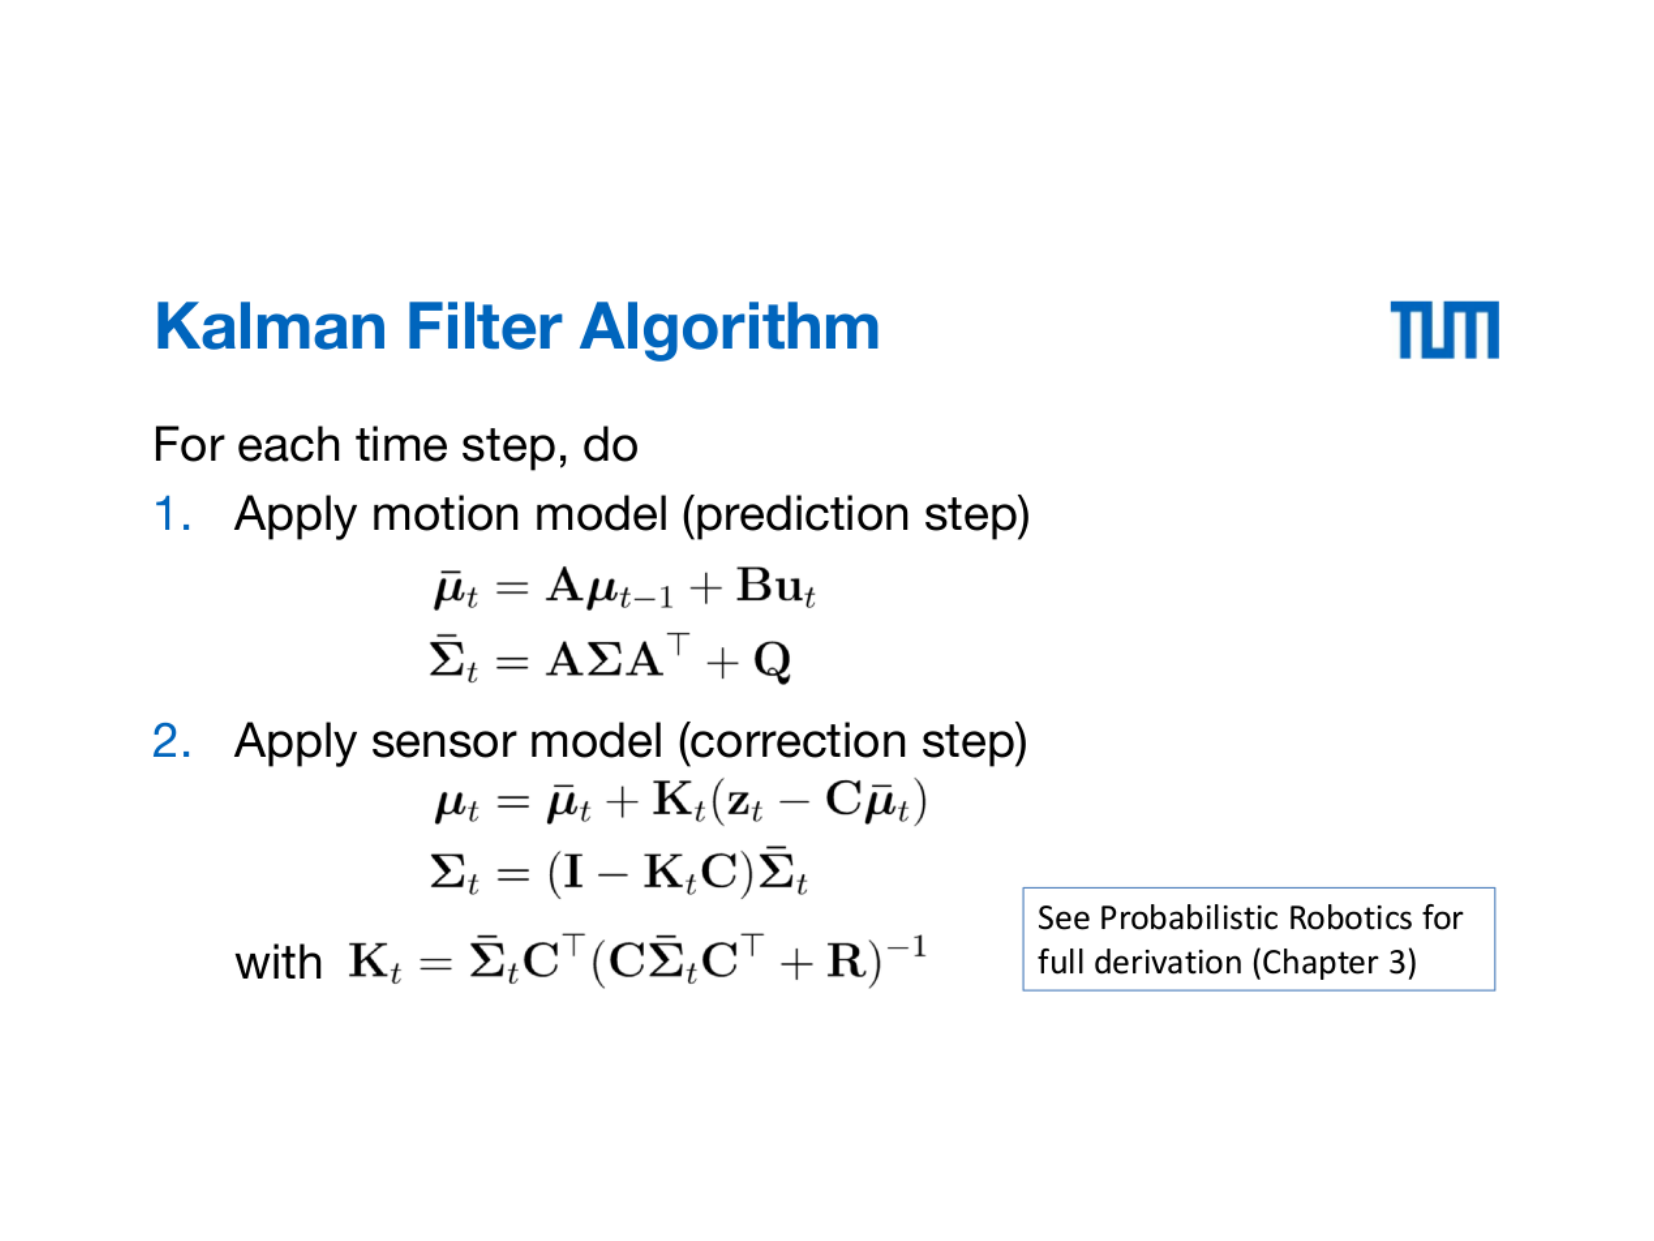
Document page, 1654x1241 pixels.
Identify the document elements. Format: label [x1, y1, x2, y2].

picture [125, 290, 1528, 1010]
